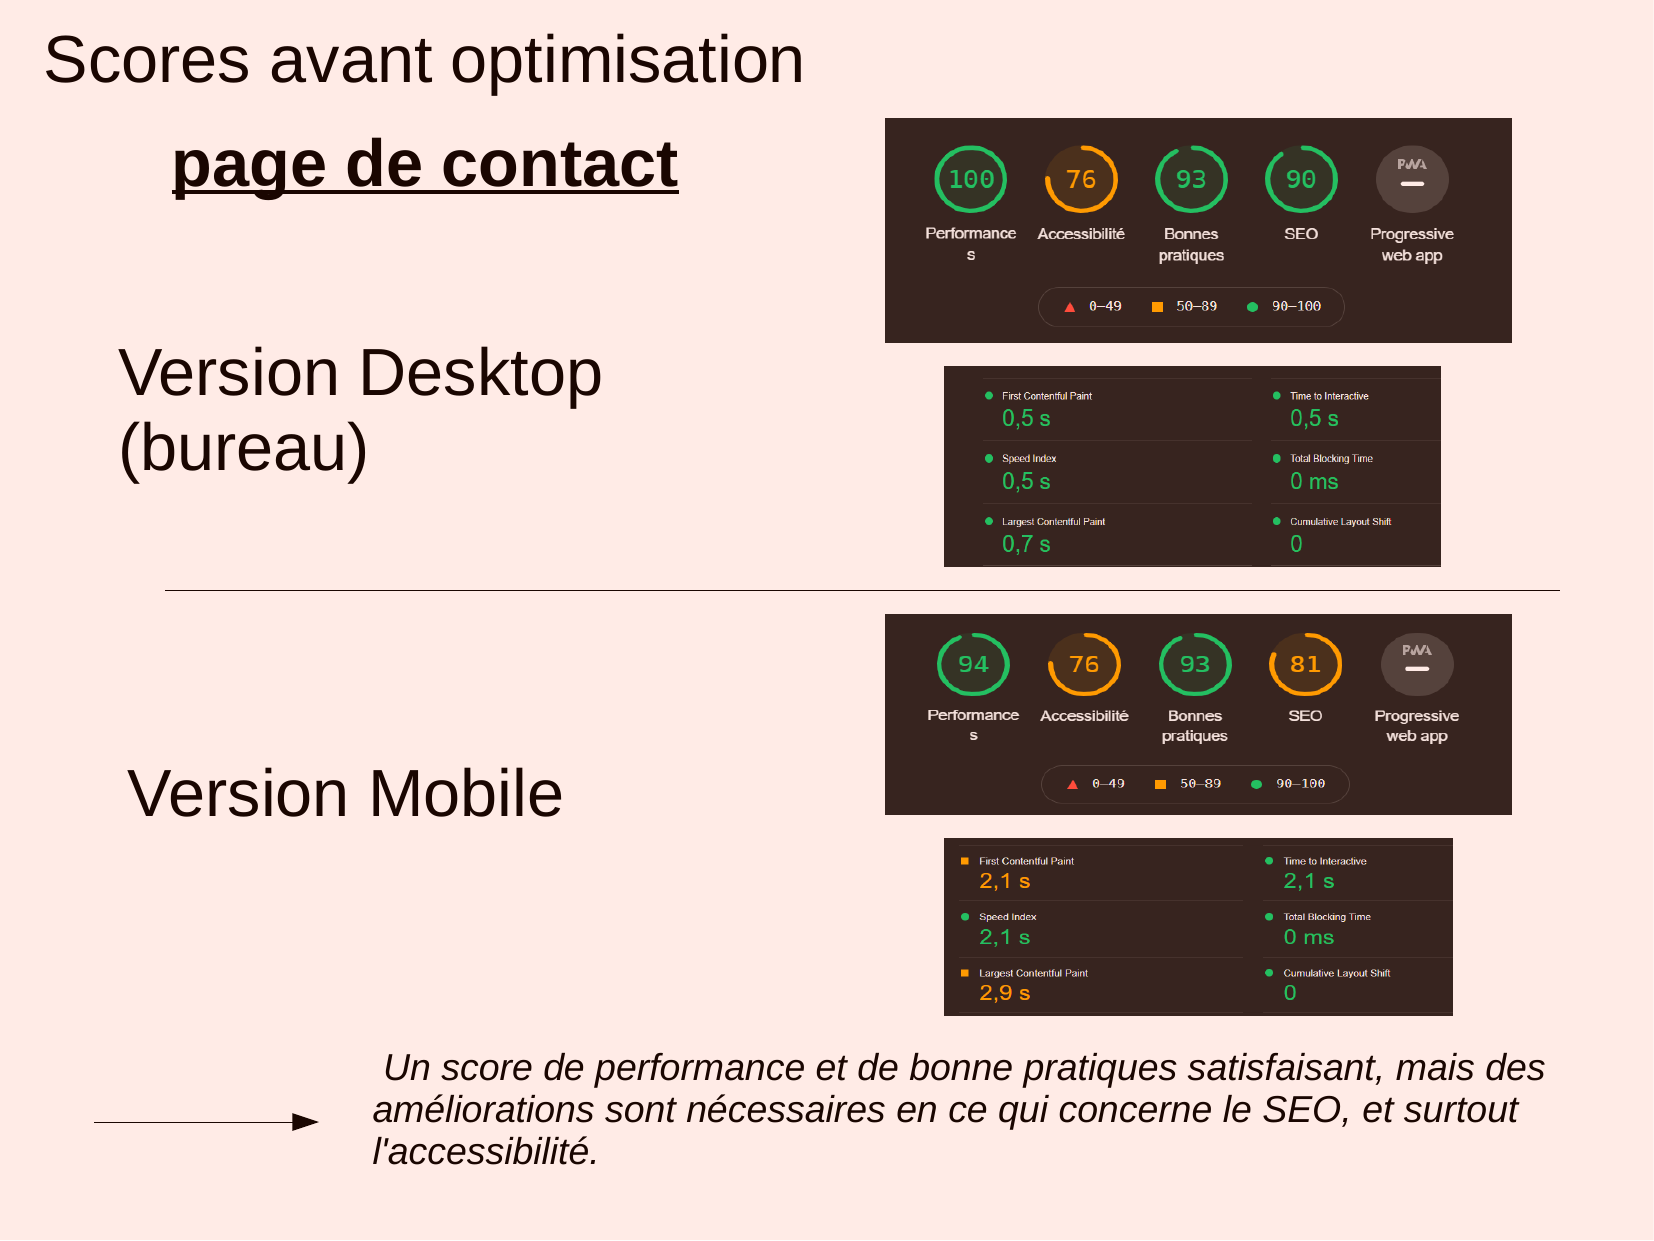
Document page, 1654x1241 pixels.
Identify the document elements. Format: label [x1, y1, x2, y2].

text_box [0, 0, 1654, 1241]
